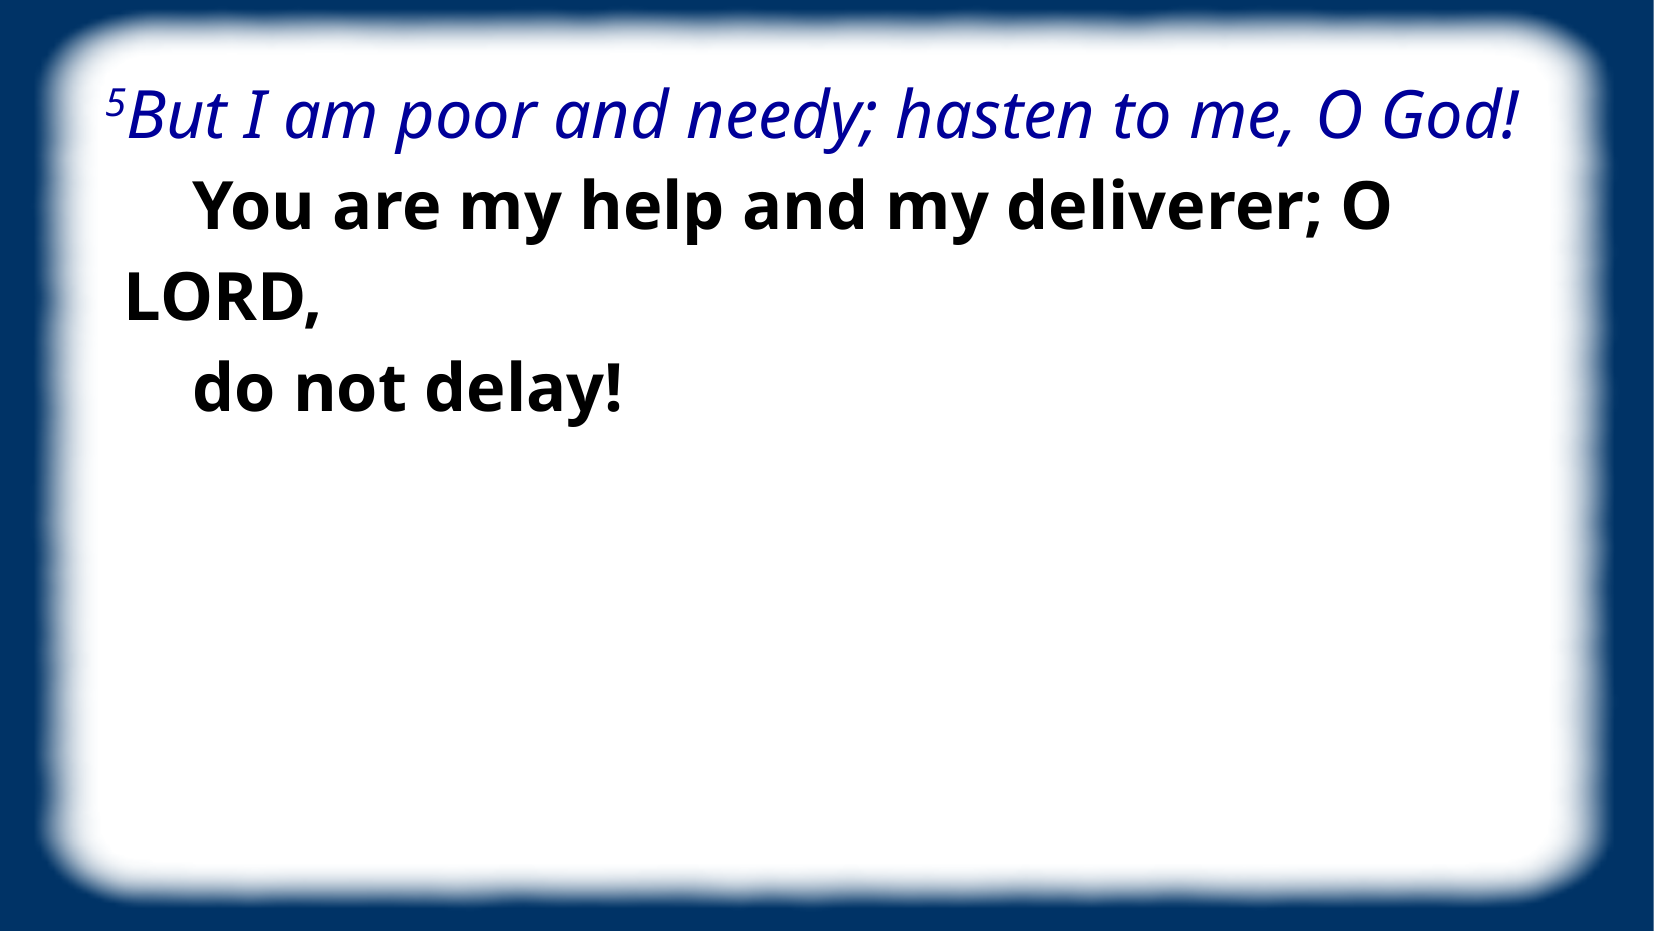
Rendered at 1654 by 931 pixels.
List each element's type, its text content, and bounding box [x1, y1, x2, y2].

picture [0, 0, 1654, 931]
text_box 5But I am poor and needy; hasten to me, O God! You are my help and my deliverer; O LORD, do not delay! [90, 60, 1576, 361]
